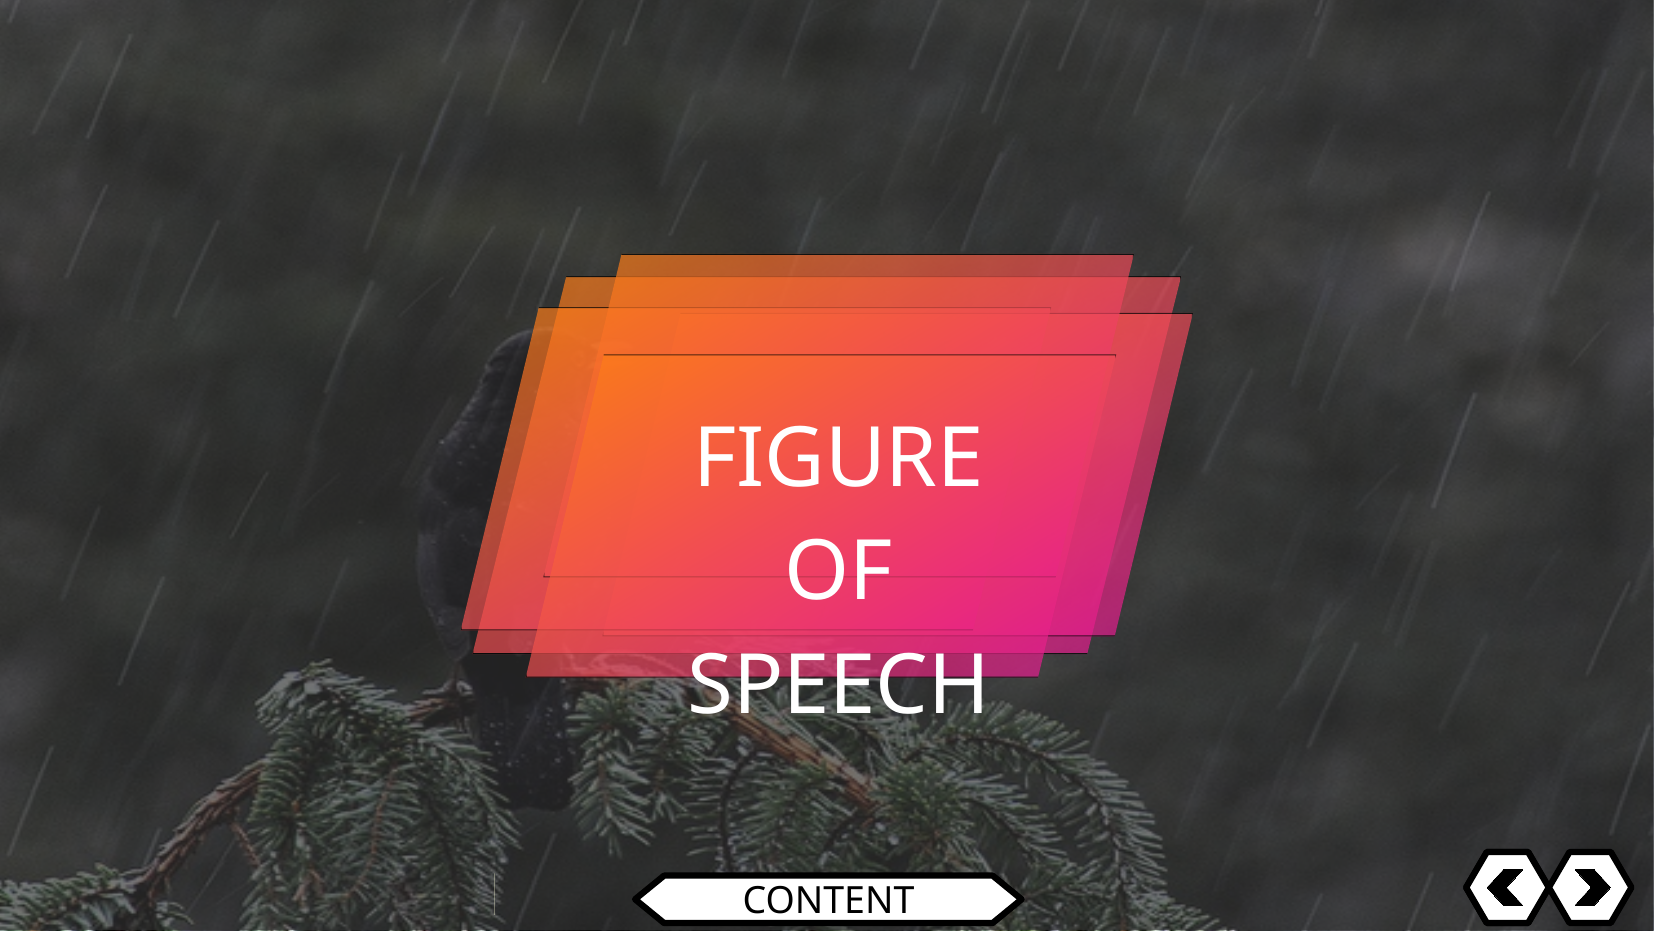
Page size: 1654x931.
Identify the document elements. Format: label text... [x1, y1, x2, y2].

text_box [0, 0, 1654, 931]
text_box CONTENT [635, 875, 1022, 924]
text_box FIGURE OF SPEECH [625, 389, 1052, 572]
text_box POETIC DEVICES [60, 846, 510, 920]
